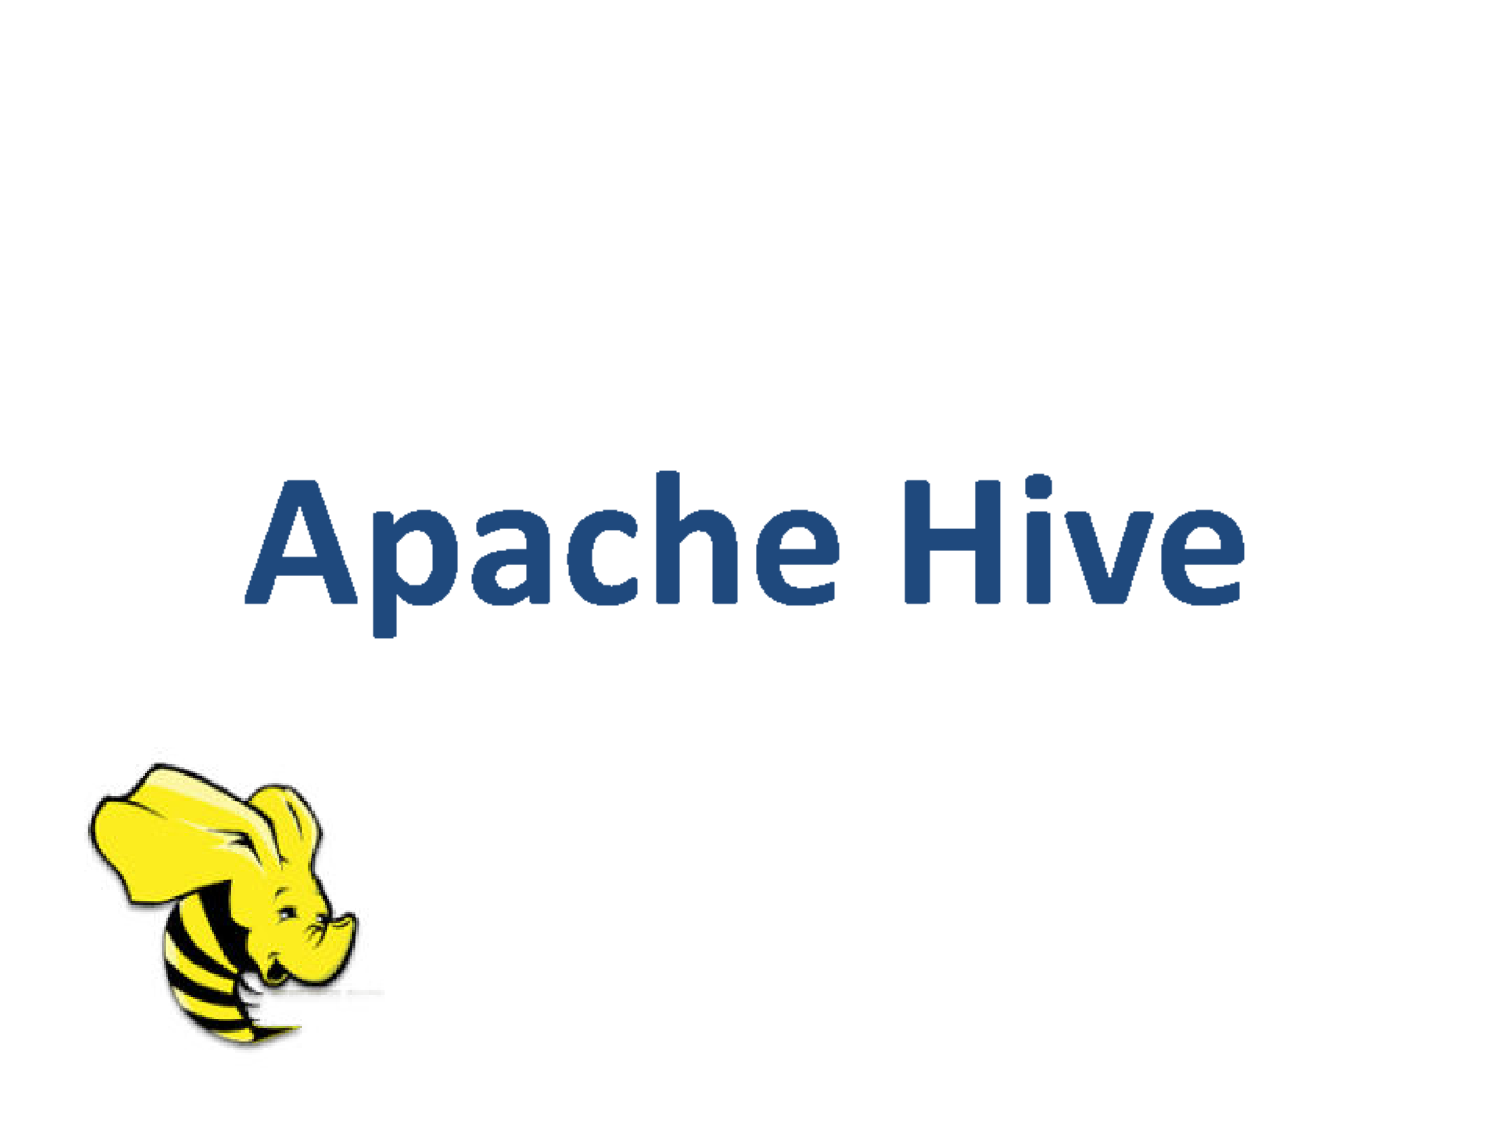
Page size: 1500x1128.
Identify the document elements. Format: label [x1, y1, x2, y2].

picture [82, 388, 1390, 1073]
